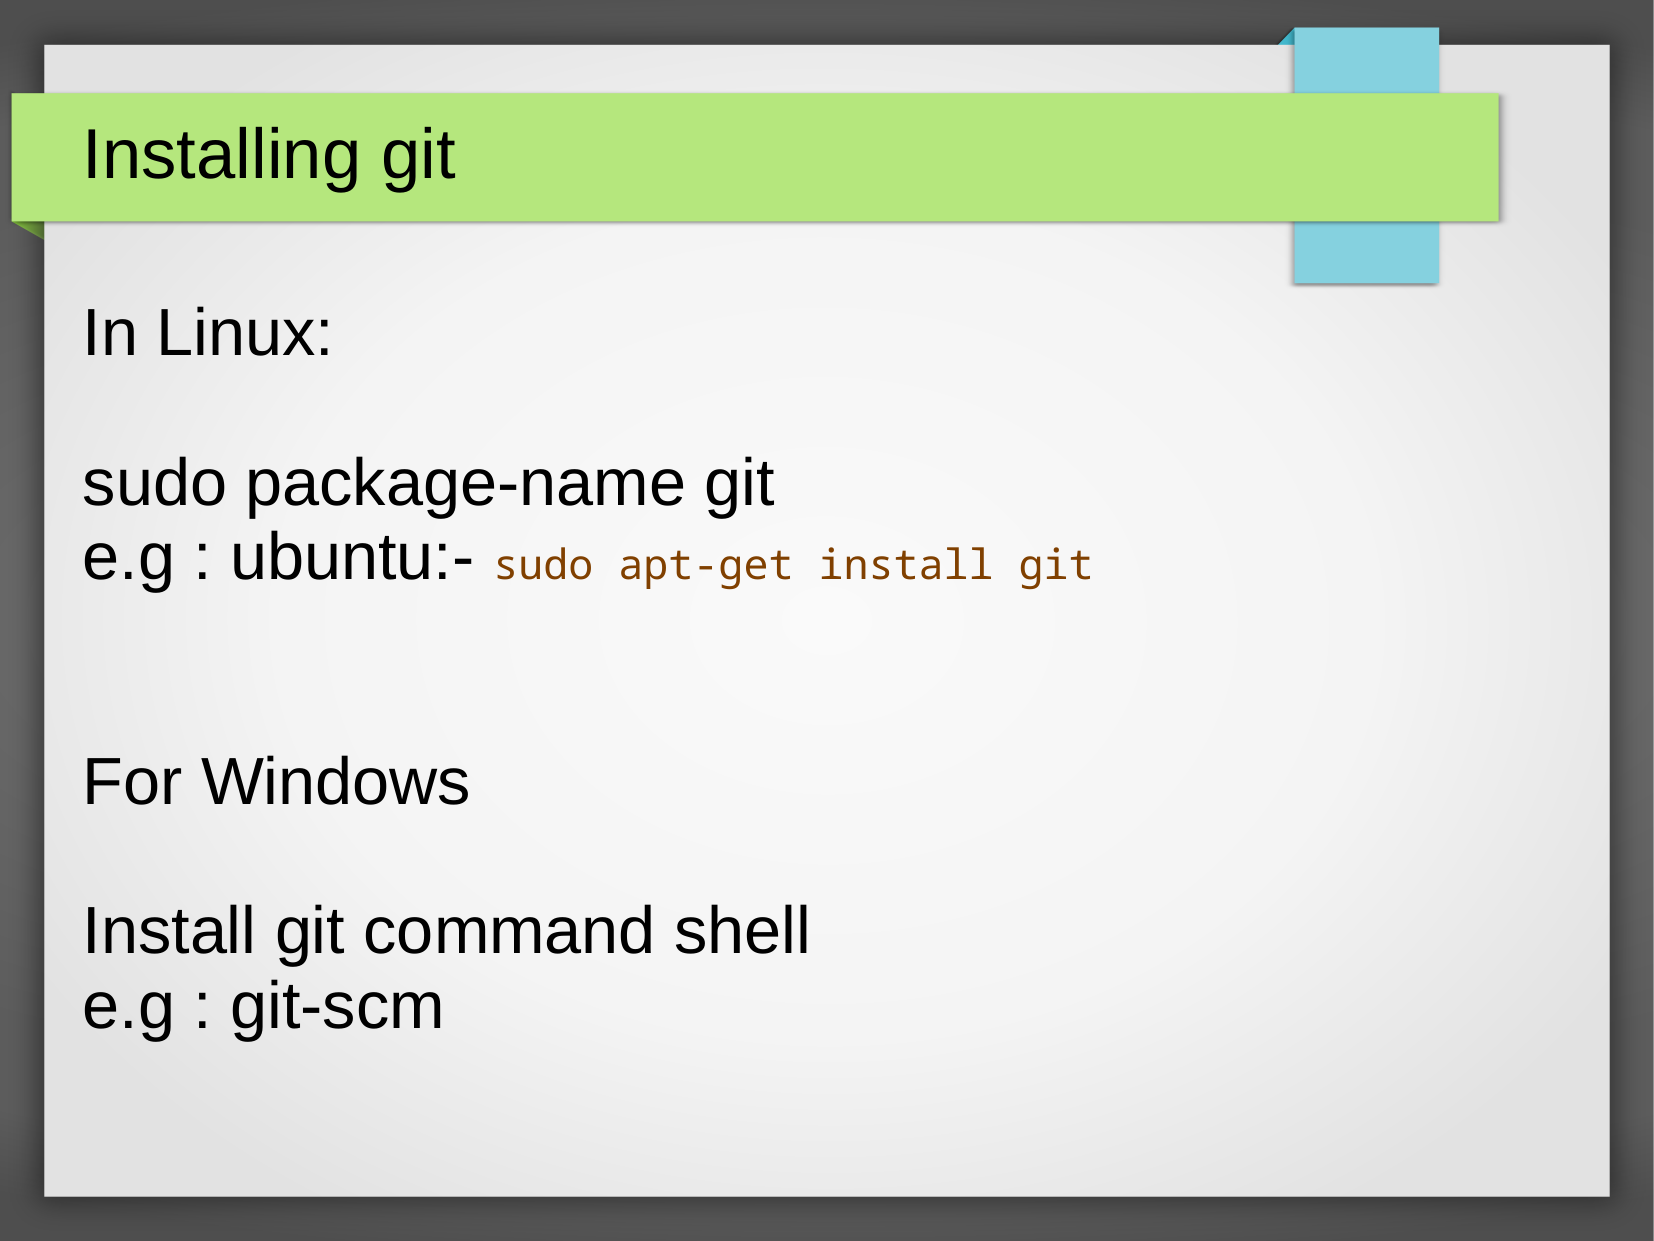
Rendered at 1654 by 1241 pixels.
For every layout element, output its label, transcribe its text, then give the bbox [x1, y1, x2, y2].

picture [0, 0, 1654, 1241]
subtitle In Linux: sudo package-name git e.g : ubuntu:- sudo apt-get install git For Windows Install git command shell e.g : git-scm [82, 295, 1571, 1043]
title Installing git [82, 94, 1264, 213]
